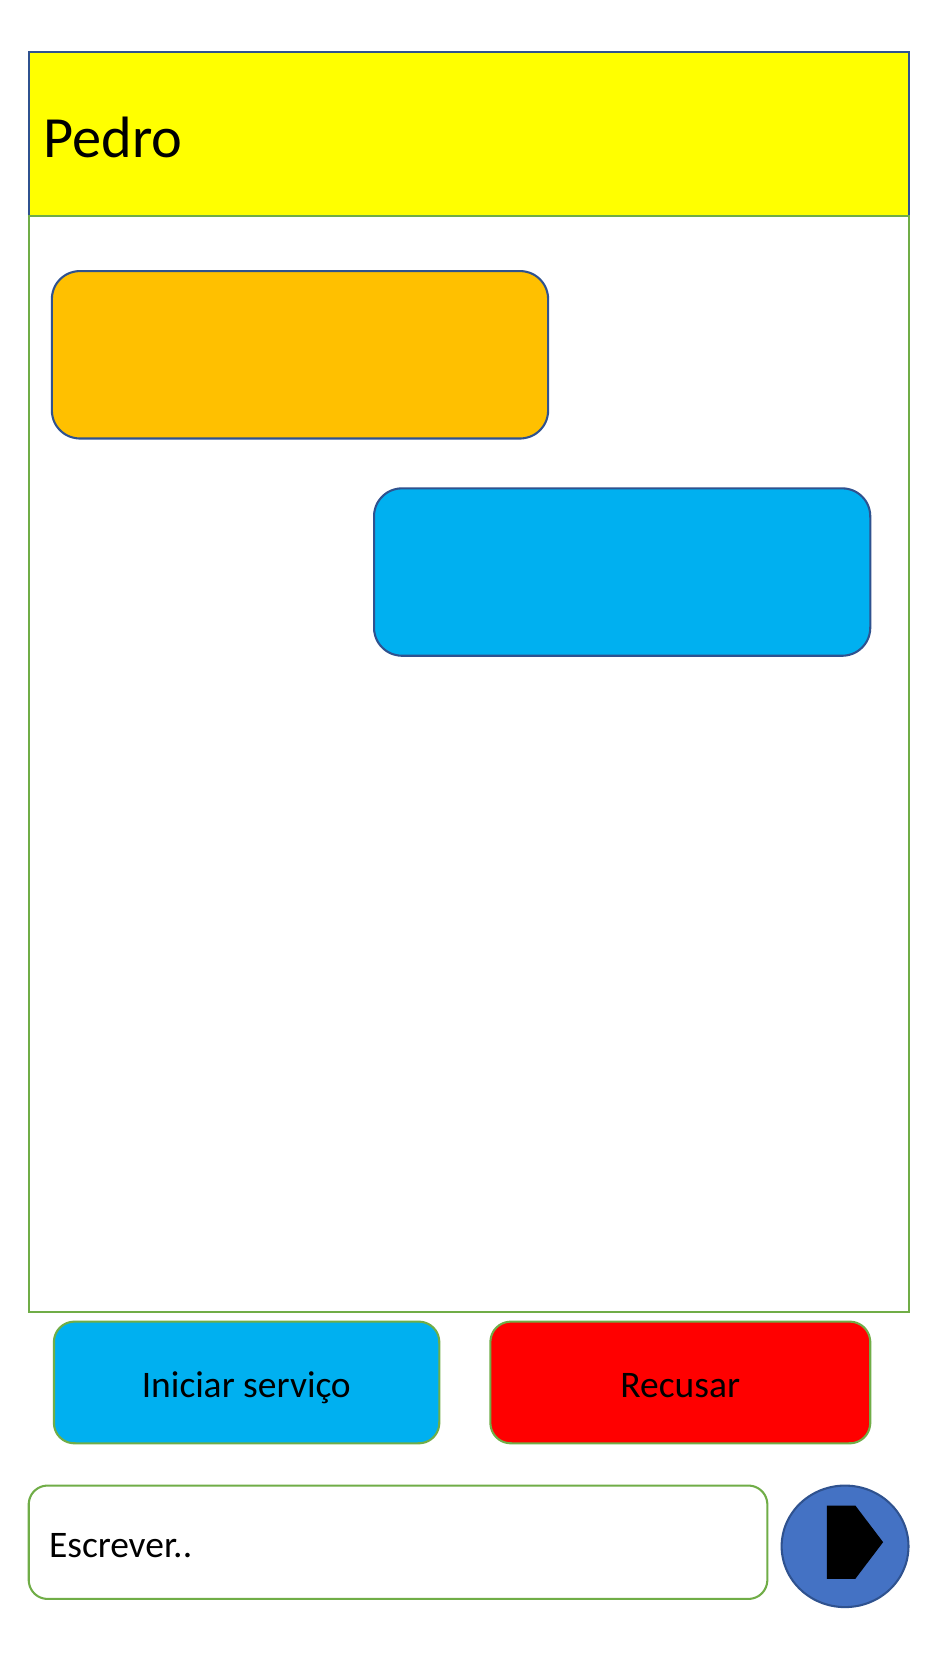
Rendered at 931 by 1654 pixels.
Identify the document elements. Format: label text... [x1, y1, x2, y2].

text_box [29, 216, 909, 1312]
text_box Pedro [29, 52, 909, 216]
text_box Iniciar serviço [53, 1321, 440, 1444]
text_box Recusar [490, 1321, 871, 1444]
text_box [781, 1485, 909, 1608]
text_box Escrever.. [28, 1485, 768, 1599]
